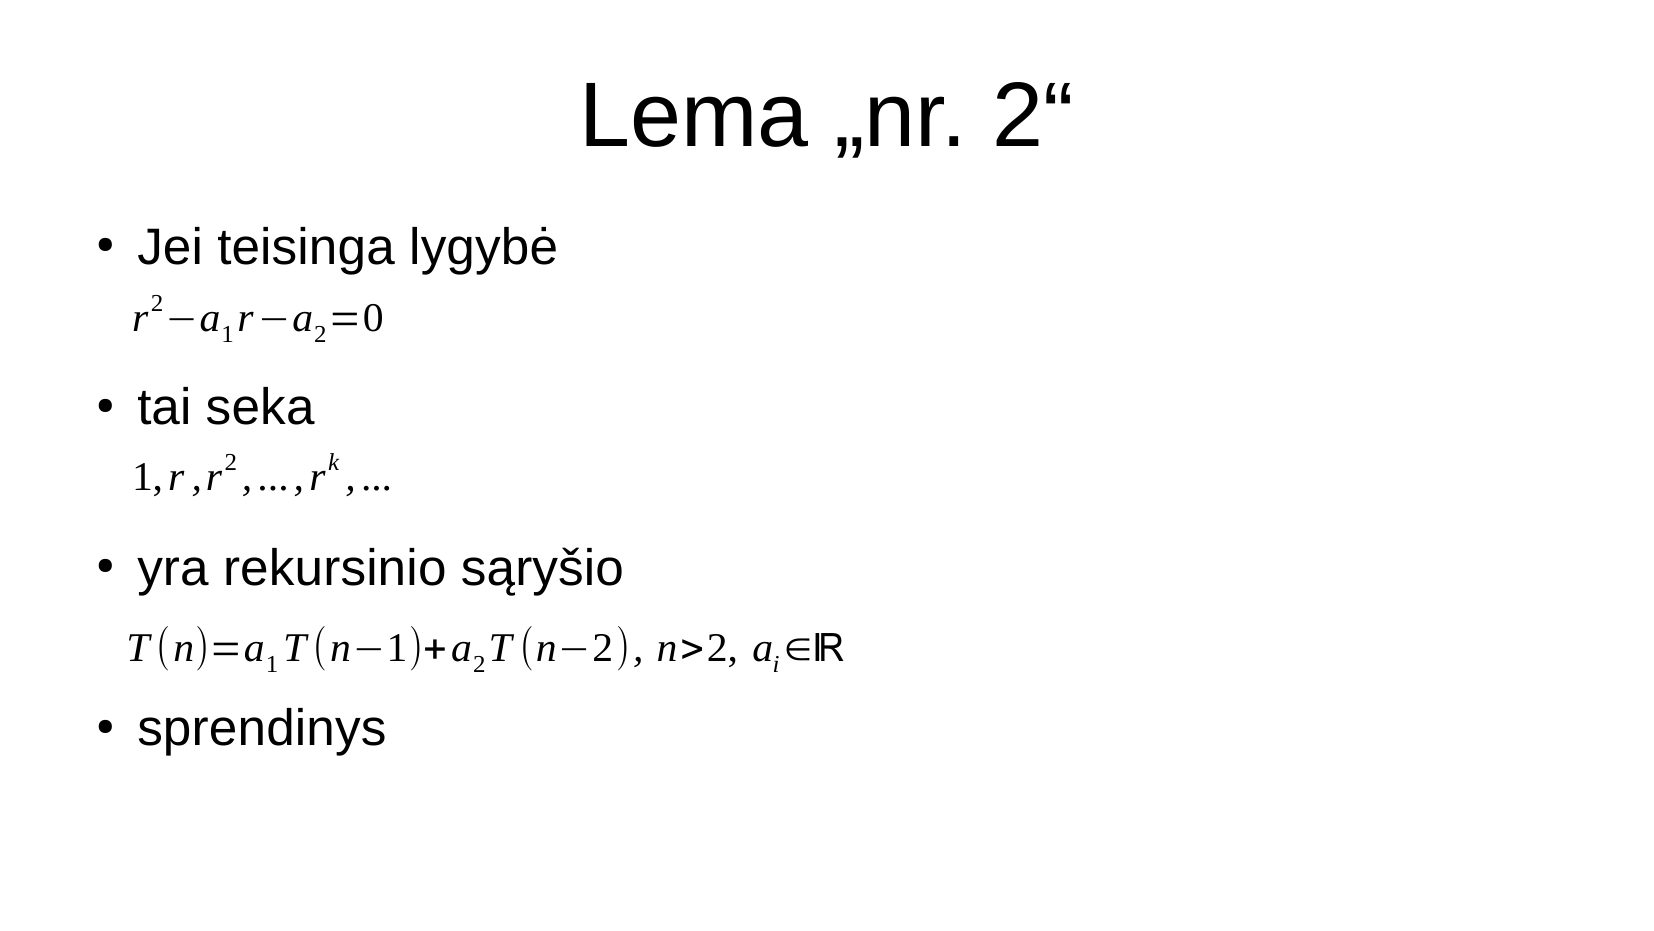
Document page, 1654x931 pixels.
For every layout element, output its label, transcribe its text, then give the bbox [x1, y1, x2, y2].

chart [120, 624, 852, 706]
chart [125, 289, 391, 376]
title Lema „nr. 2“ [82, 37, 1571, 193]
list Jei teisinga lygybė tai seka yra rekursinio sąryšio sprendinys [82, 217, 1571, 758]
chart [125, 449, 399, 529]
